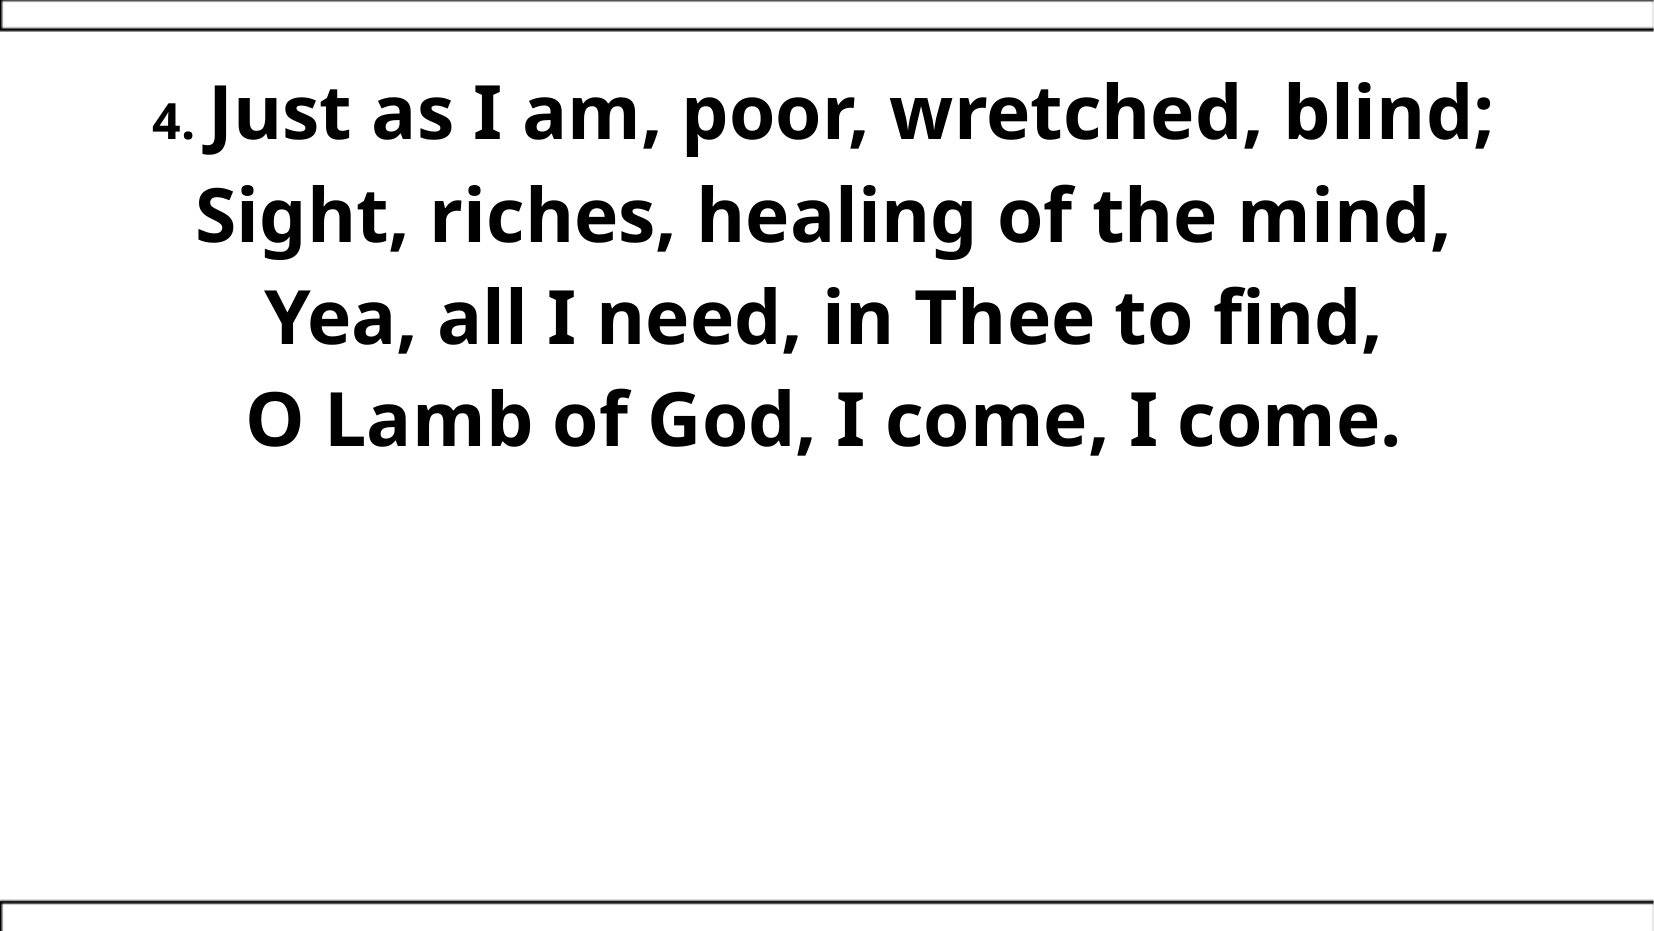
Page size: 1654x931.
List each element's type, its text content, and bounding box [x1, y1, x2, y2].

picture [0, 0, 1654, 931]
text_box 4. Just as I am, poor, wretched, blind; Sight, riches, healing of the mind, Yea, all I need, in Thee to find, O Lamb of God, I come, I come. [103, 52, 1546, 467]
